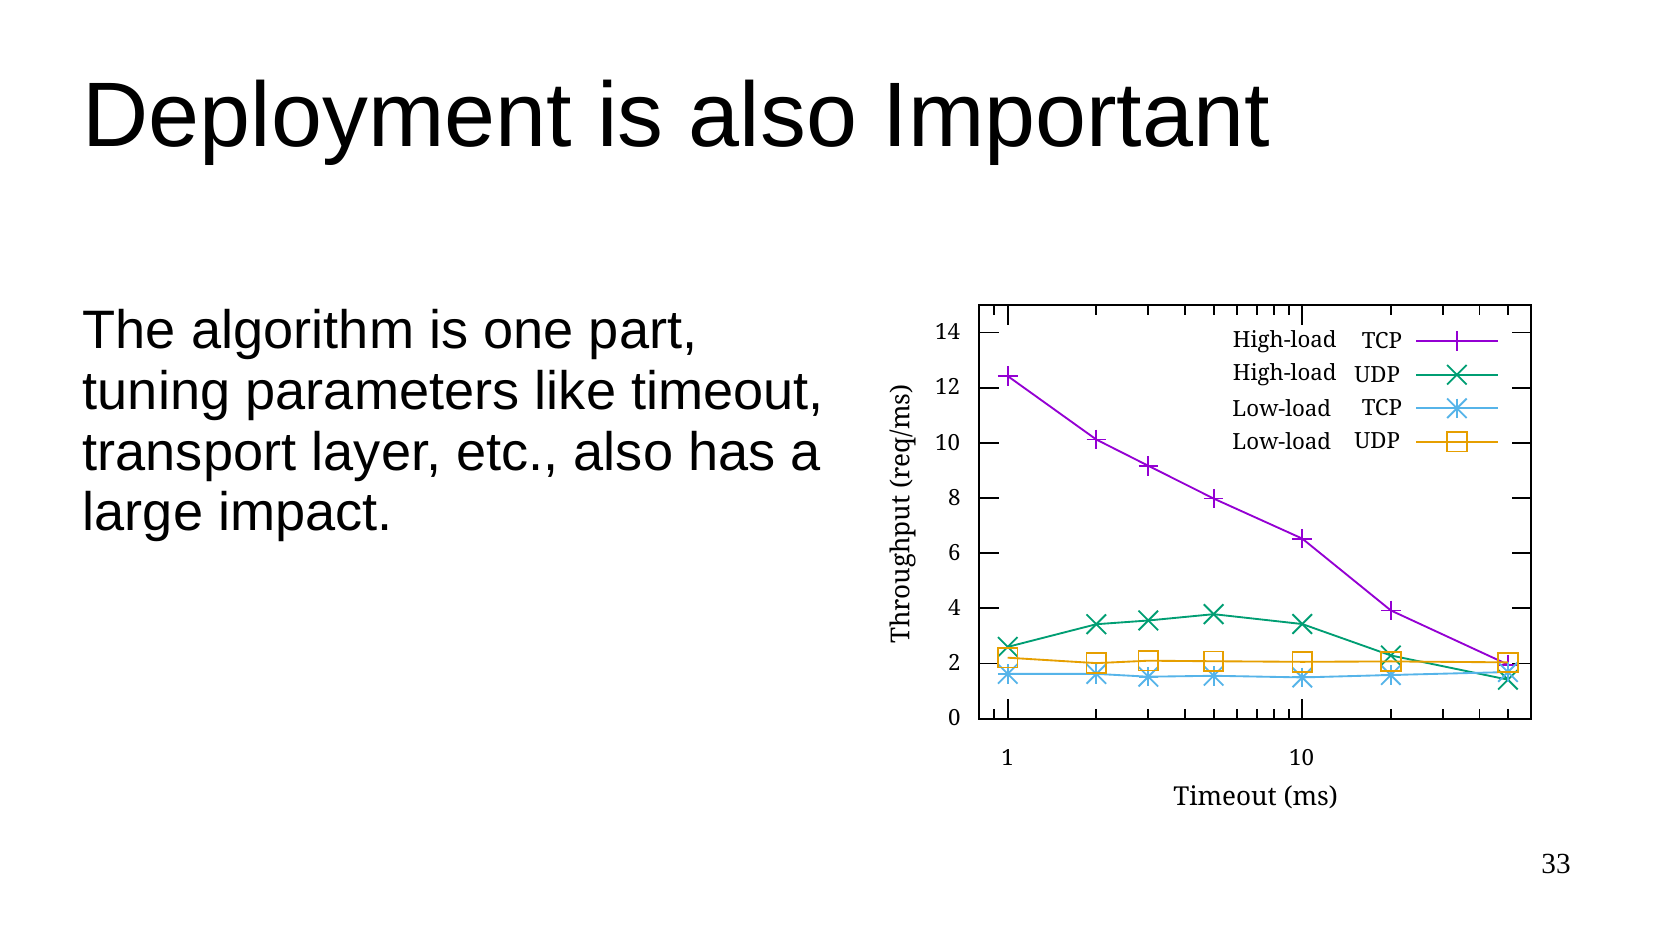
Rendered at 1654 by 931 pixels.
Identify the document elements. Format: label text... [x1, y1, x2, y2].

title Deployment is also Important [82, 37, 1571, 193]
picture [840, 264, 1587, 826]
list The algorithm is one part, tuning parameters like timeout, transport layer, etc., also has a large impact. [82, 300, 826, 811]
